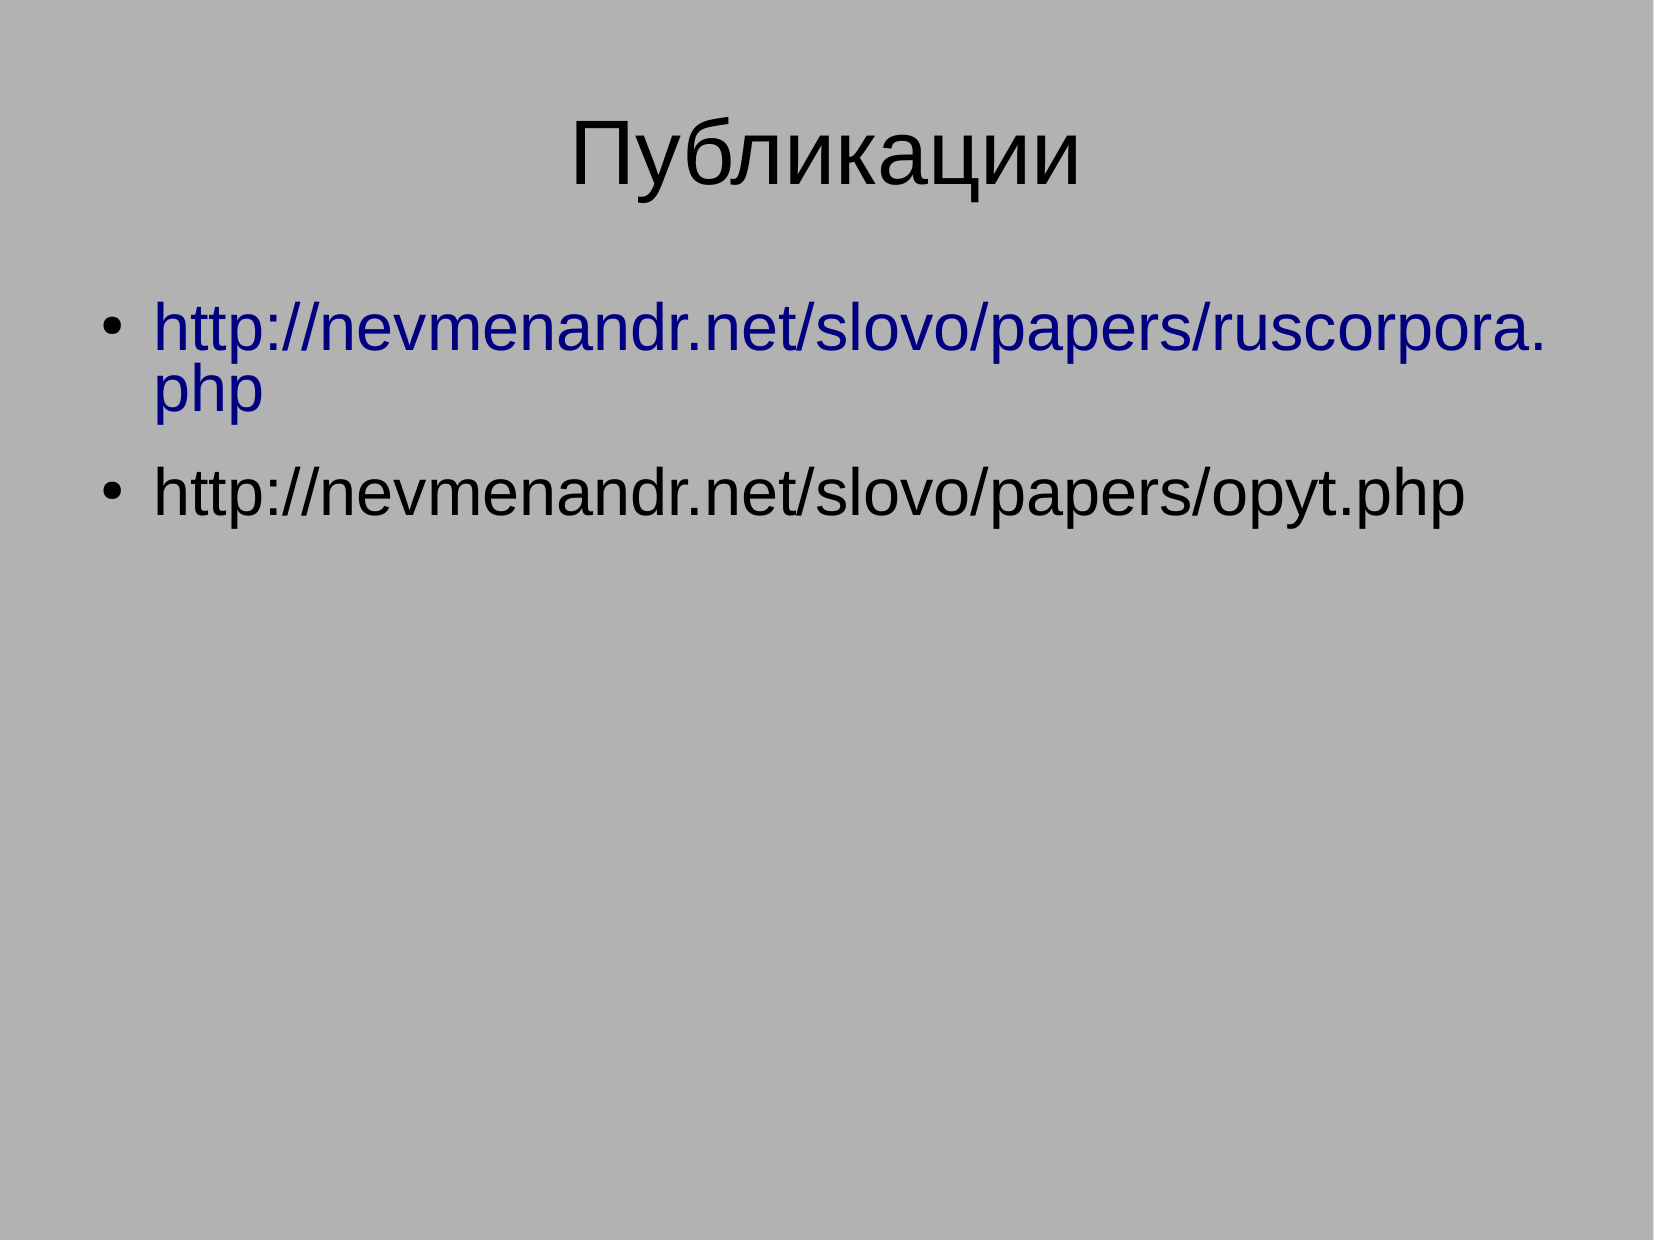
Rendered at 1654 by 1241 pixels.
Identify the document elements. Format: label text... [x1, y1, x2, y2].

title Публикации [82, 49, 1571, 257]
list http://nevmenandr.net/slovo/papers/ruscorpora.php http://nevmenandr.net/slovo/papers/opyt.php [82, 290, 1571, 1010]
